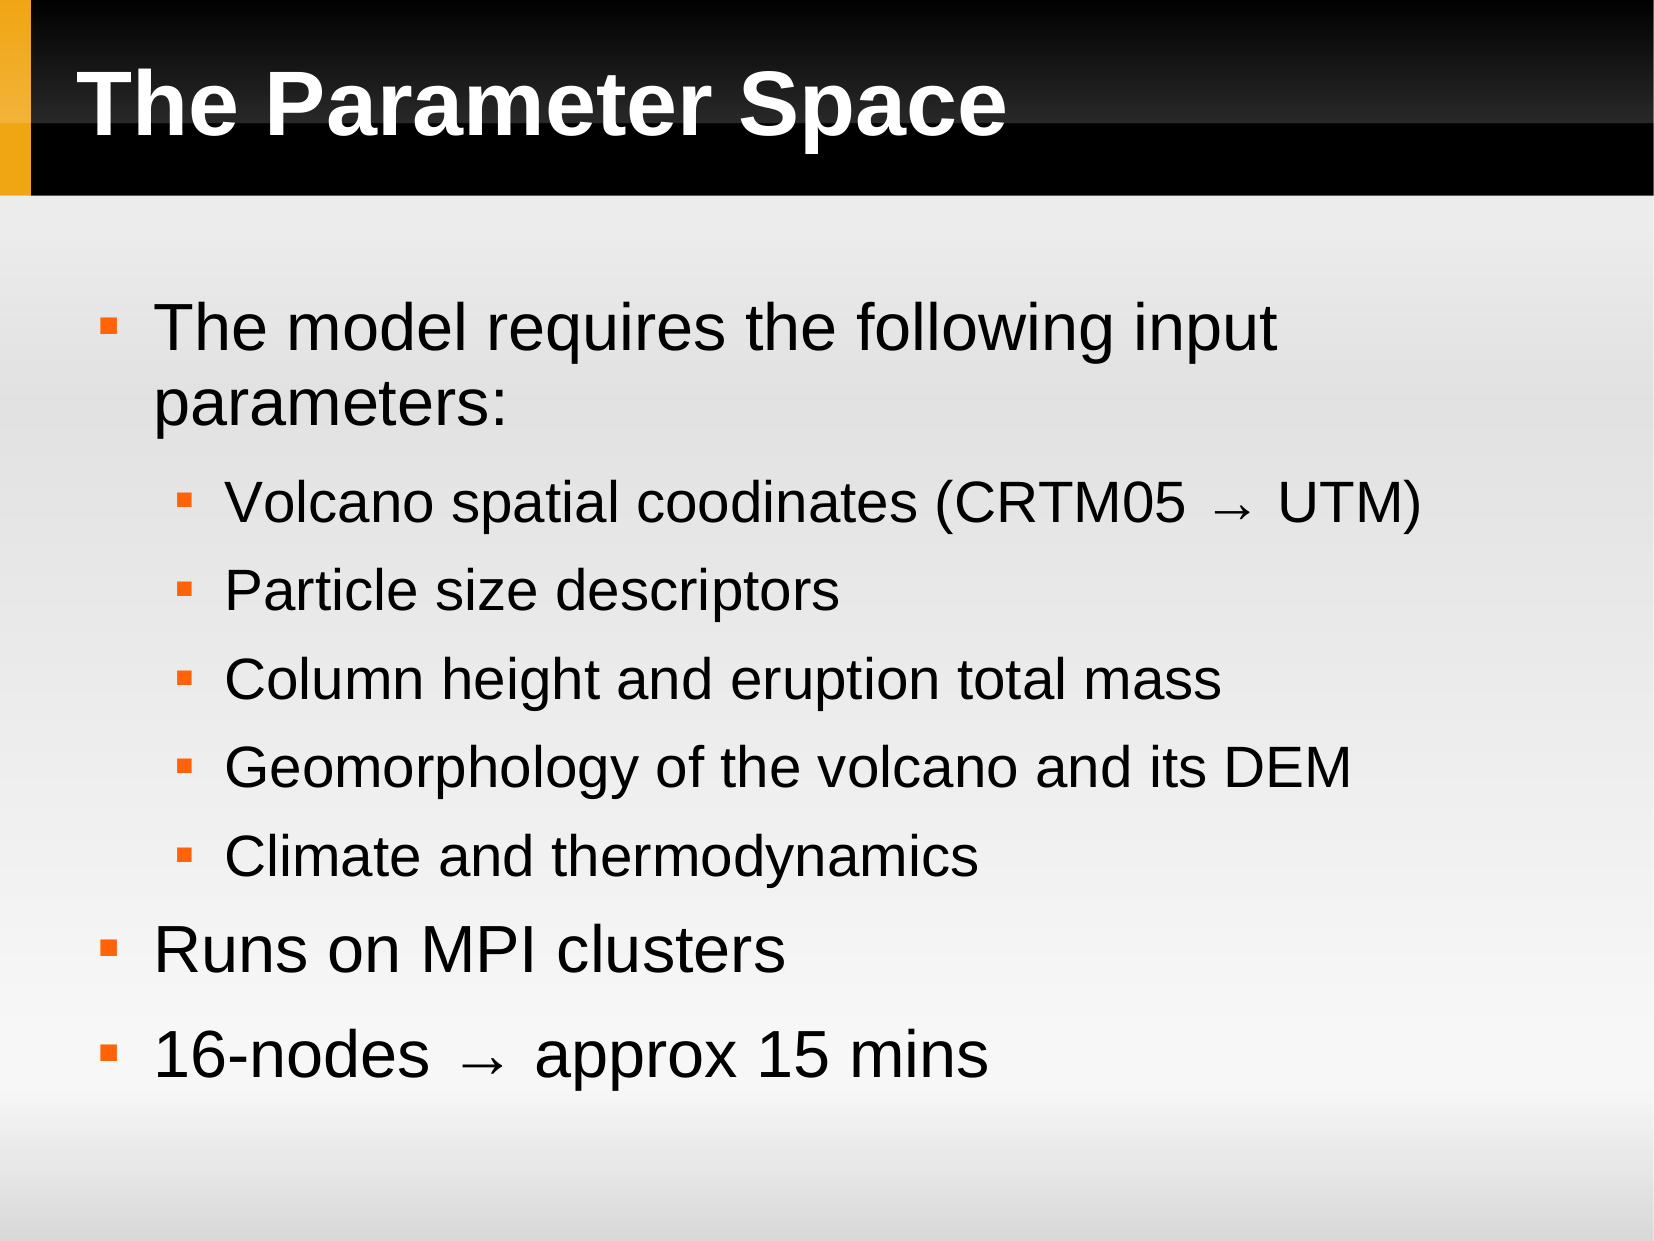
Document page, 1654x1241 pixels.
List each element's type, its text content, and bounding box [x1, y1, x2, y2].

title The Parameter Space [76, 7, 1565, 200]
picture [0, 0, 1654, 1241]
list The model requires the following input parameters: Volcano spatial coodinates (CRTM05 → UTM) Particle size descriptors Column height and eruption total mass Geomorphology of the volcano and its DEM Climate and thermodynamics Runs on MPI clusters 16-nodes → approx 15 mins [82, 290, 1571, 1094]
